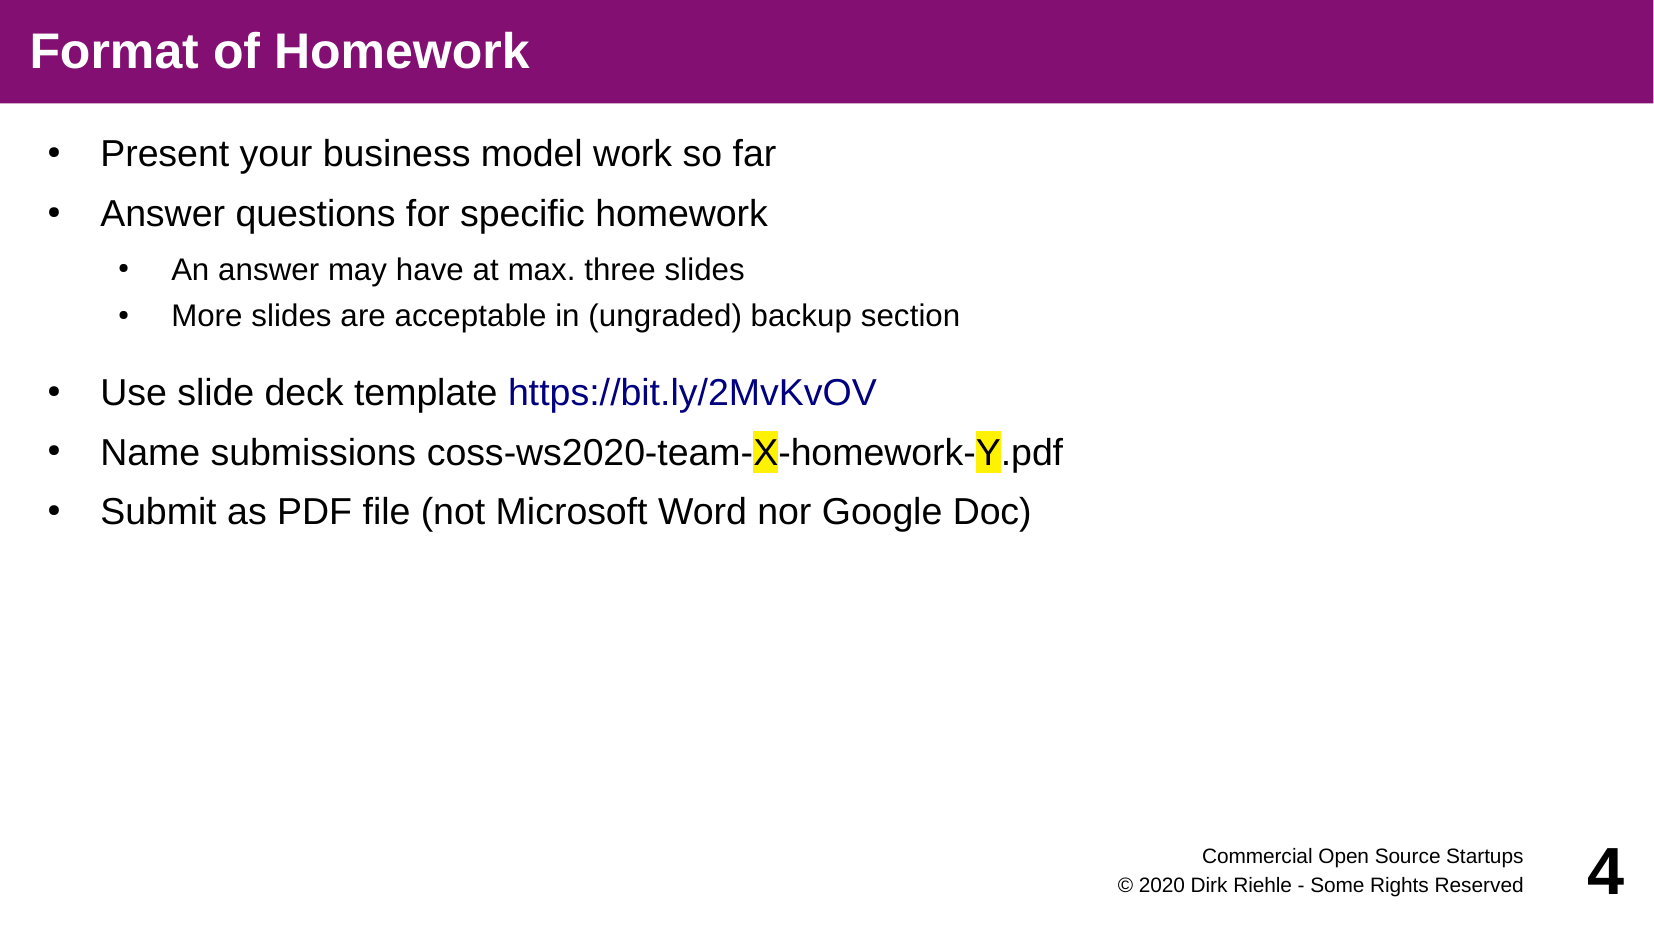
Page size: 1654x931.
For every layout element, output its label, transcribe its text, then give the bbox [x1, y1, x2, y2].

title Format of Homework [0, 0, 1654, 104]
list Present your business model work so far Answer questions for specific homework An answer may have at max. three slides More slides are acceptable in (ungraded) backup section Use slide deck template https://bit.ly/2MvKvOV Name submissions coss-ws2020-team-X-homework-Y.pdf Submit as PDF file (not Microsoft Word nor Google Doc) [29, 132, 1625, 813]
